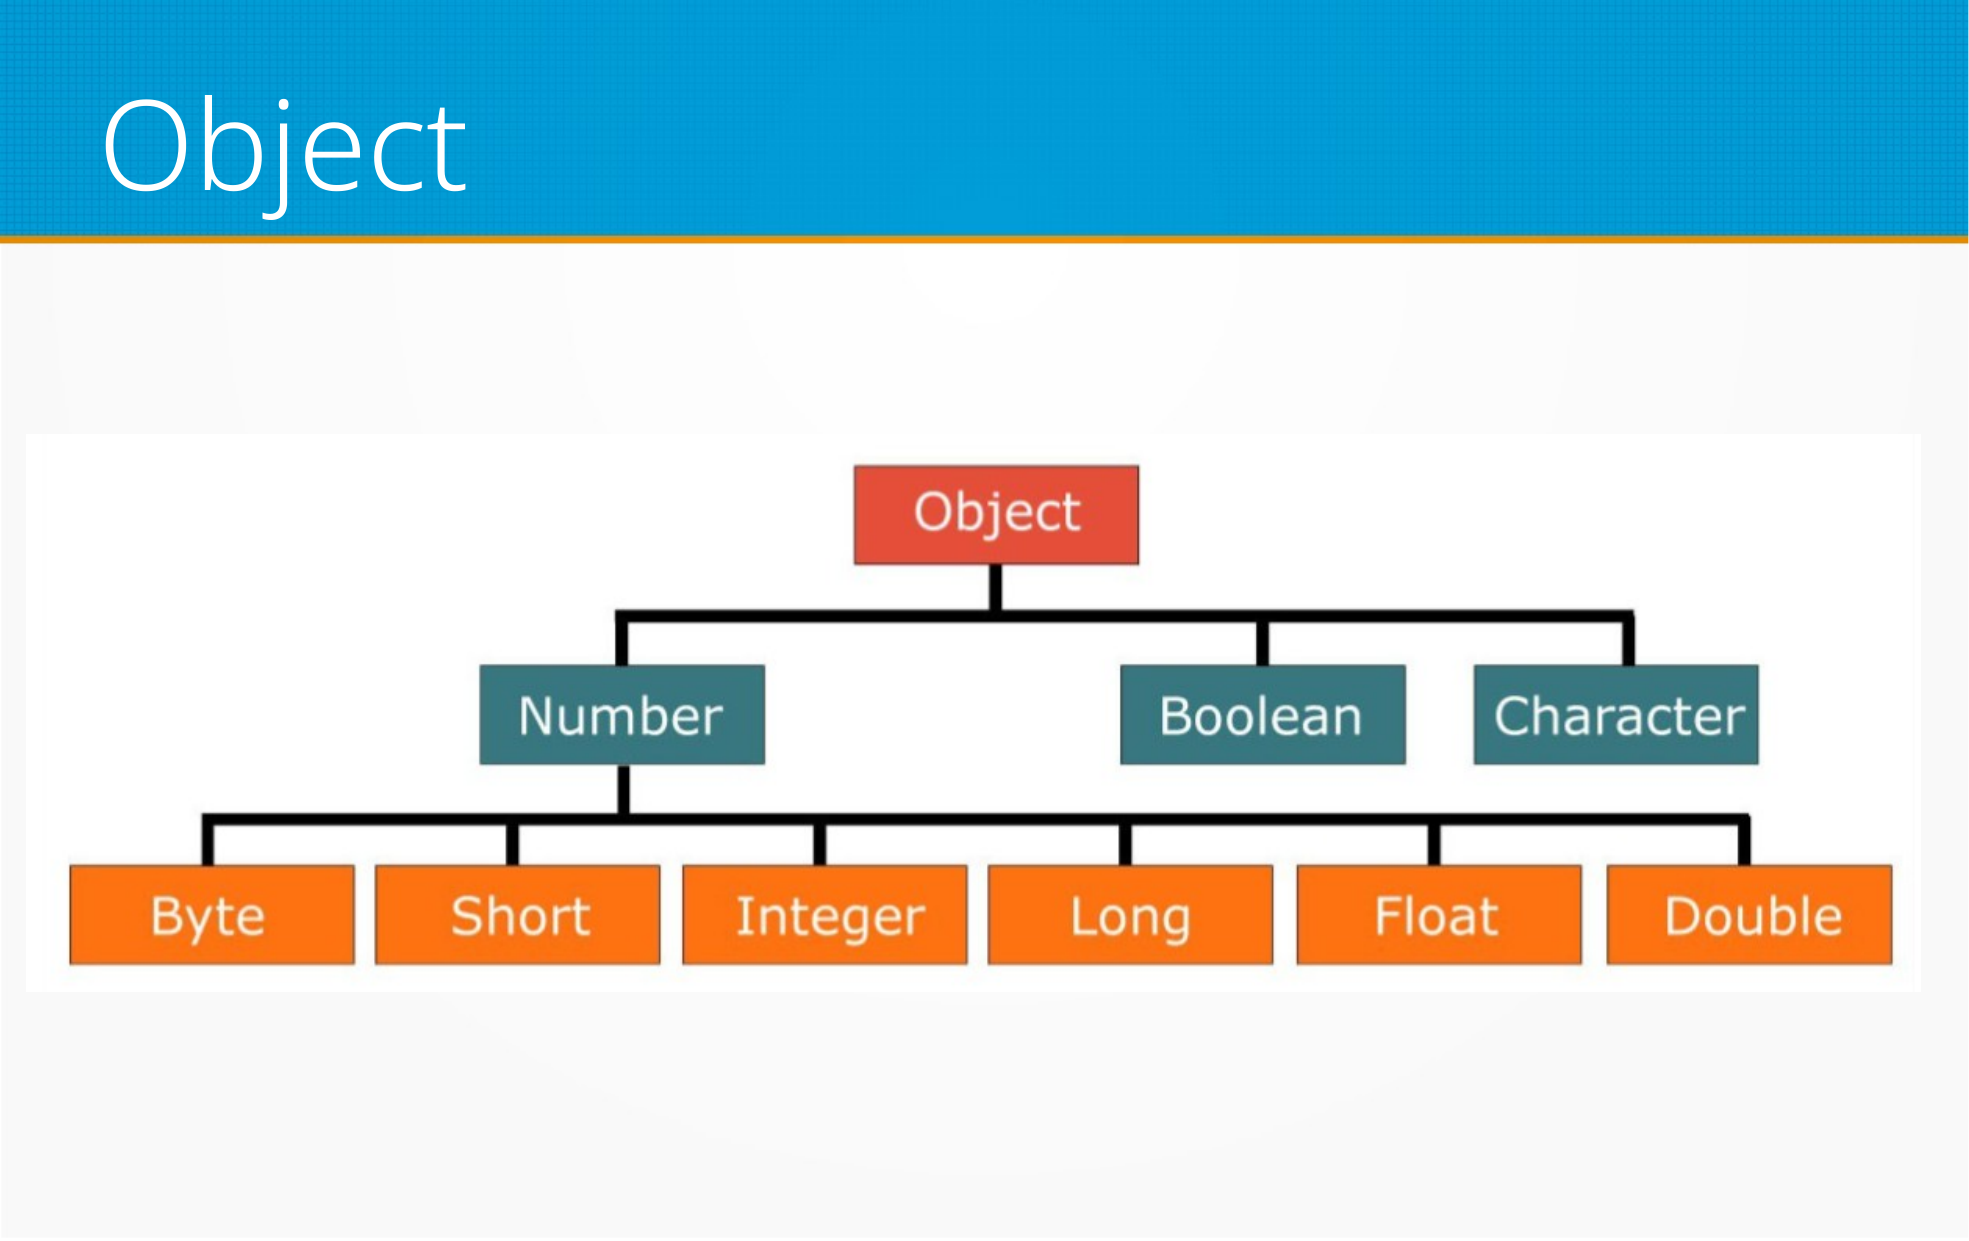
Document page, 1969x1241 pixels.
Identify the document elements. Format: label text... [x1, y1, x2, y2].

picture [0, 233, 1969, 1241]
title Object [98, 19, 1870, 227]
